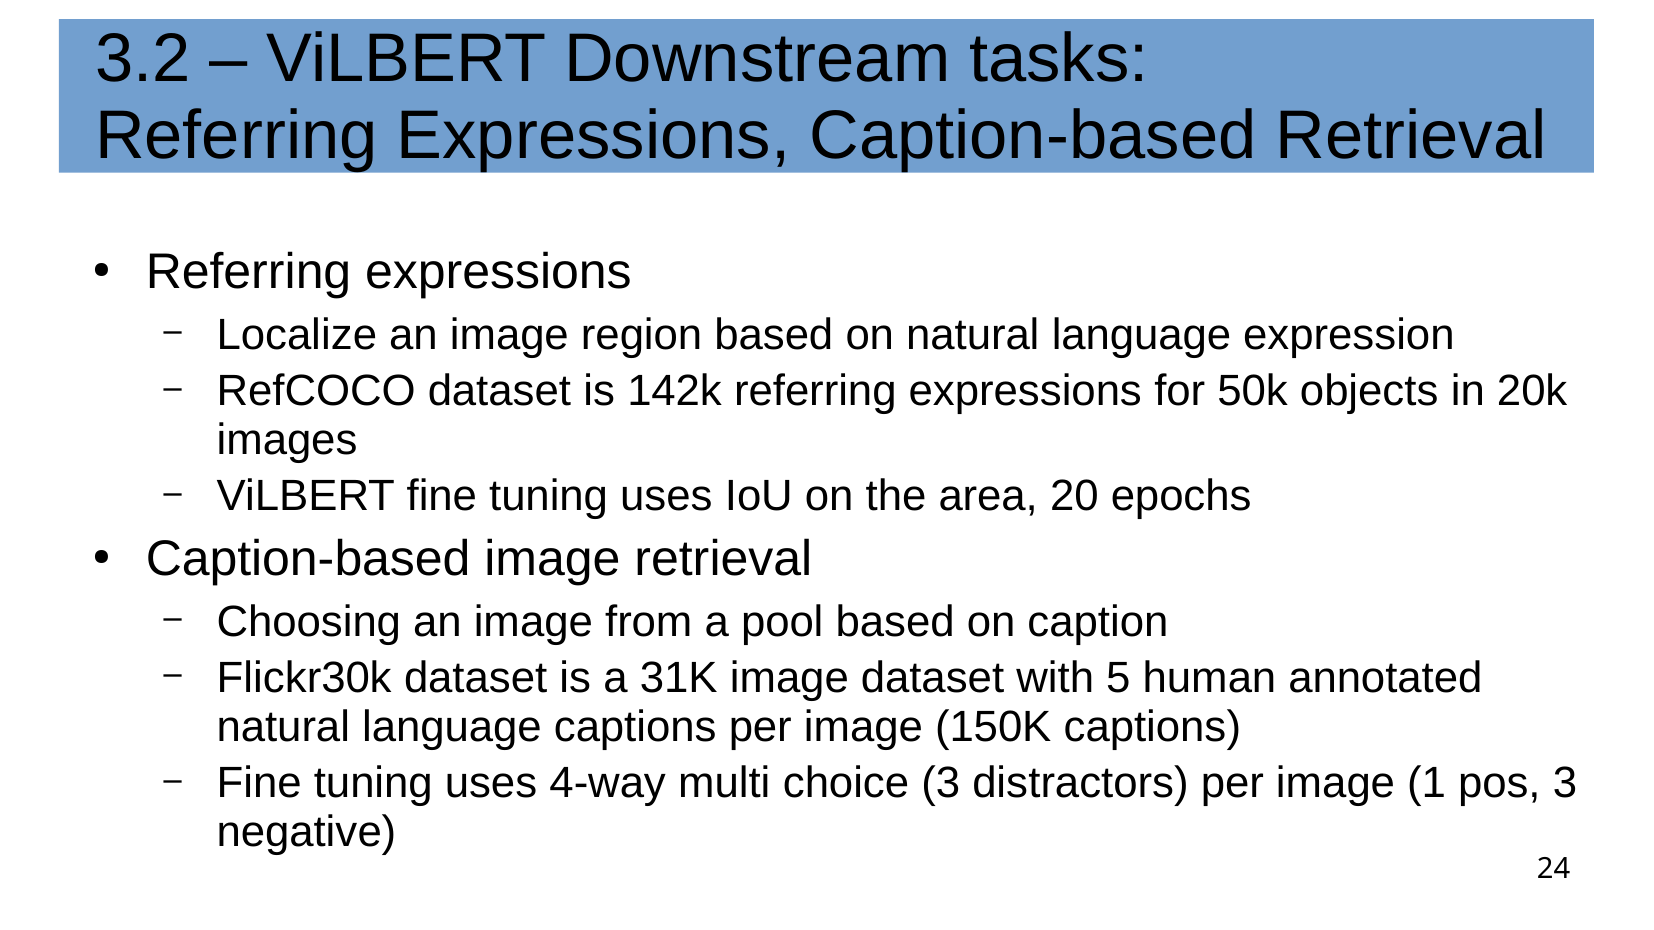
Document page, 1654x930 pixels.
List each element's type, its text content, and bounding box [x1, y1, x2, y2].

list Referring expressions Localize an image region based on natural language expression RefCOCO dataset is 142k referring expressions for 50k objects in 20k images ViLBERT fine tuning uses IoU on the area, 20 epochs Caption-based image retrieval Choosing an image from a pool based on caption Flickr30k dataset is a 31K image dataset with 5 human annotated natural language captions per image (150K captions) Fine tuning uses 4-way multi choice (3 distractors) per image (1 pos, 3 negative) [74, 243, 1610, 864]
title 3.2 – ViLBERT Downstream tasks: Referring Expressions, Caption-based Retrieval [58, 19, 1594, 173]
